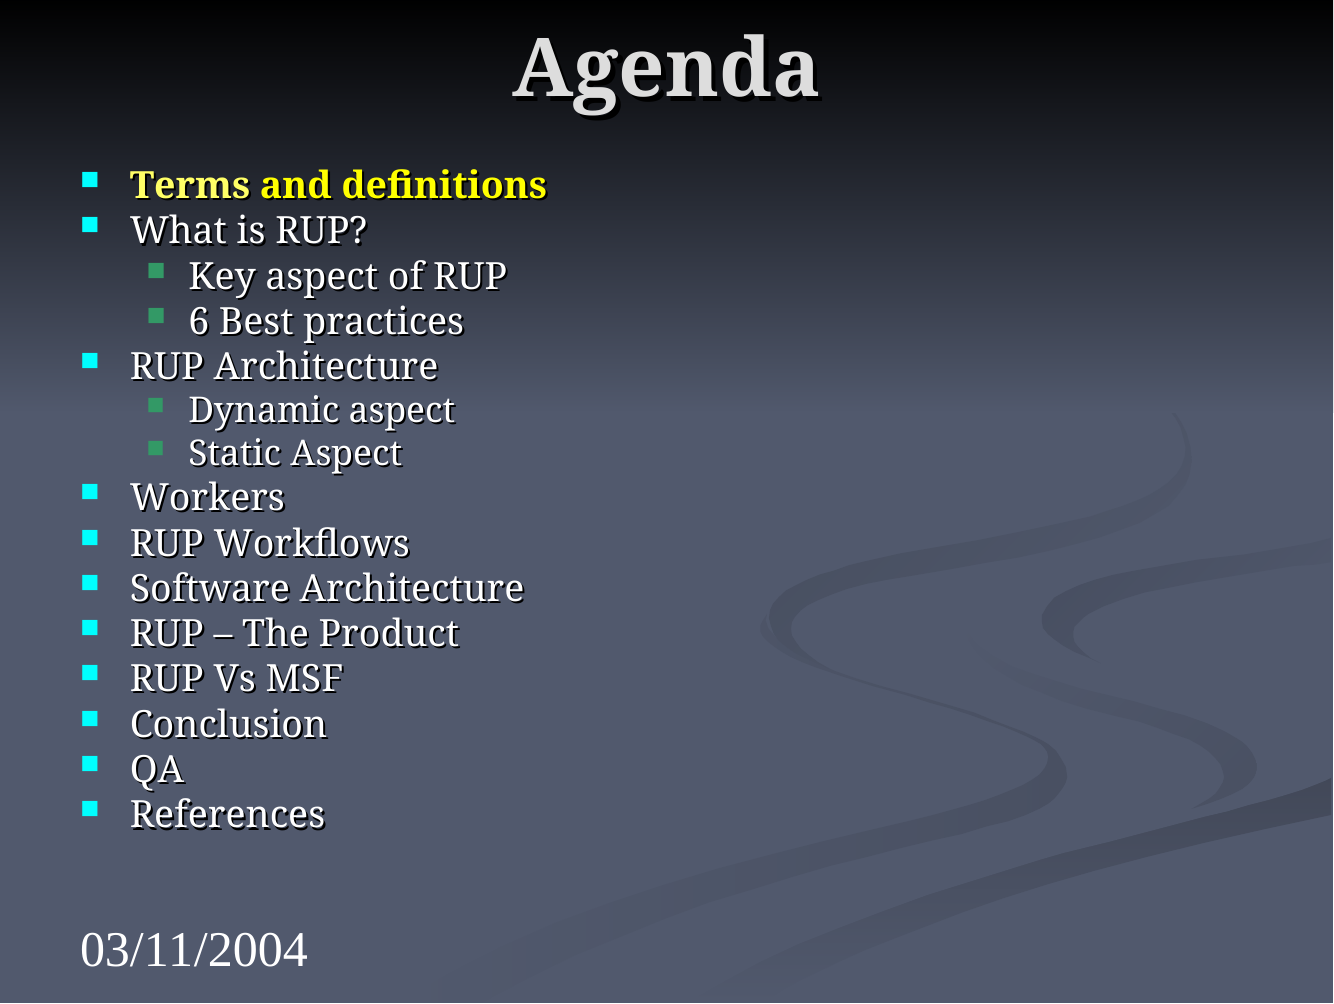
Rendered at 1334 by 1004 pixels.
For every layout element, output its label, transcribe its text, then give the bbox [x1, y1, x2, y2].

list Terms and definitions What is RUP? Key aspect of RUP 6 Best practices RUP Architecture Dynamic aspect Static Aspect Workers RUP Workflows Software Architecture RUP – The Product RUP Vs MSF Conclusion QA References [66, 163, 1267, 888]
title Agenda [66, 0, 1267, 128]
